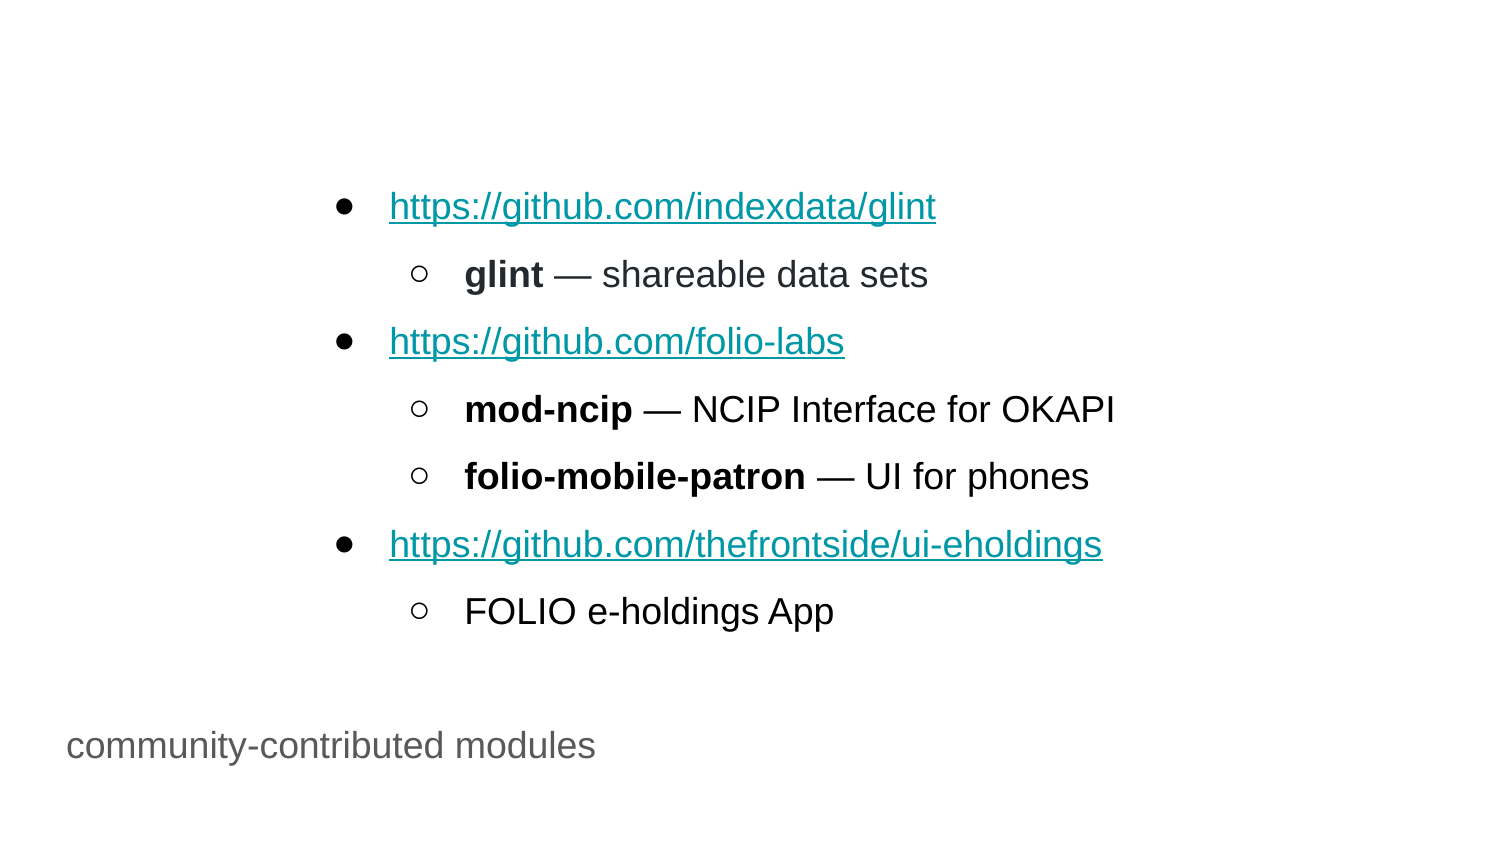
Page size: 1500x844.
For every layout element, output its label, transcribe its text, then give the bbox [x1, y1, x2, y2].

list community-contributed modules [51, 694, 1036, 794]
text_box https://github.com/indexdata/glint glint — shareable data sets https://github.com/folio-labs mod-ncip — NCIP Interface for OKAPI folio-mobile-patron — UI for phones https://github.com/thefrontside/ui-eholdings FOLIO e-holdings App [299, 144, 1284, 694]
